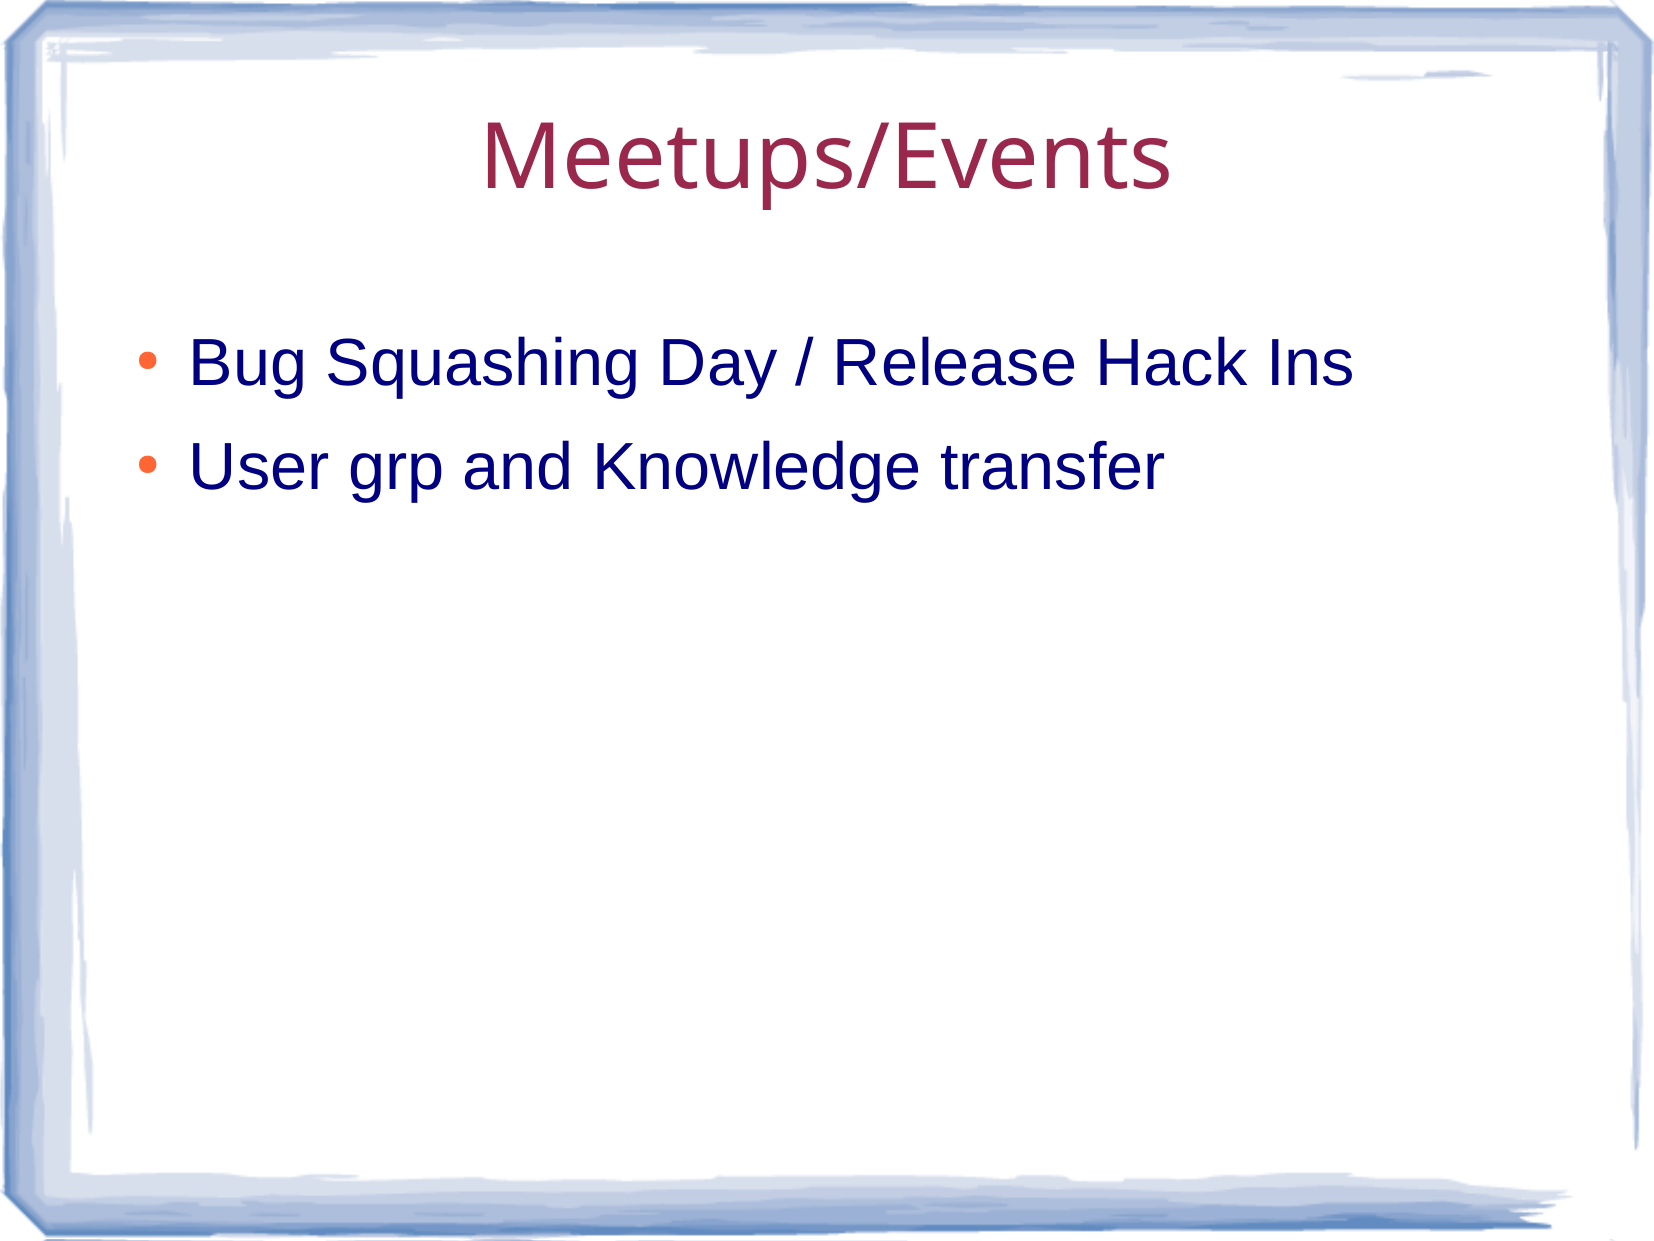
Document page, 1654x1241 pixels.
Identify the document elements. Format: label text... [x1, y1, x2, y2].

list Bug Squashing Day / Release Hack Ins User grp and Knowledge transfer [118, 324, 1571, 1144]
picture [0, 0, 1654, 1241]
title Meetups/Events [82, 49, 1571, 257]
